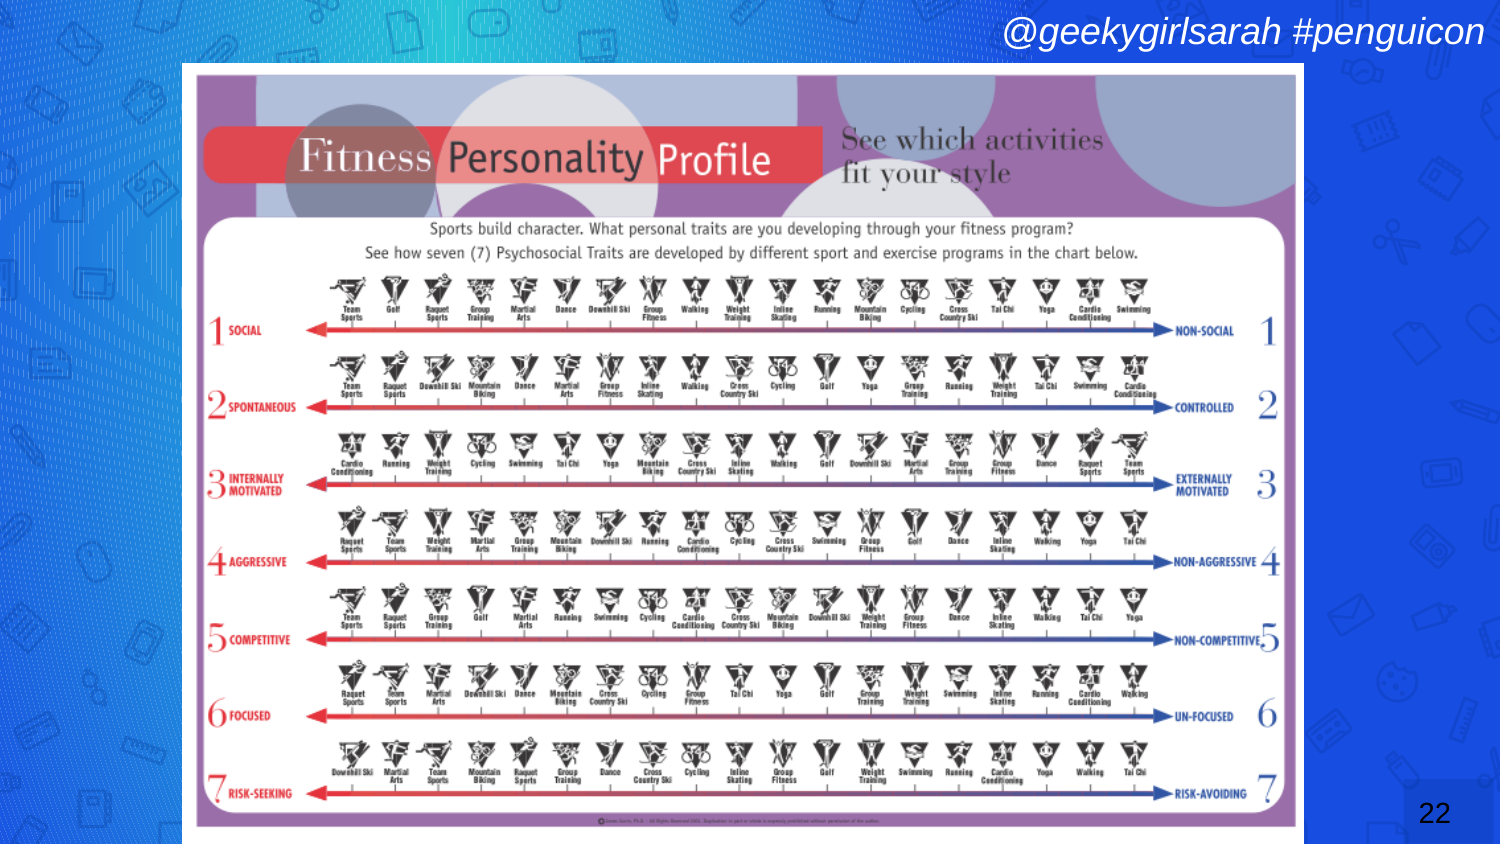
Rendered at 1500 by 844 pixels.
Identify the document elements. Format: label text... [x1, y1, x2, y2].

picture [182, 63, 1304, 844]
slide_number <number> [1403, 779, 1494, 844]
title 3. Physical activity [61, 61, 1439, 184]
